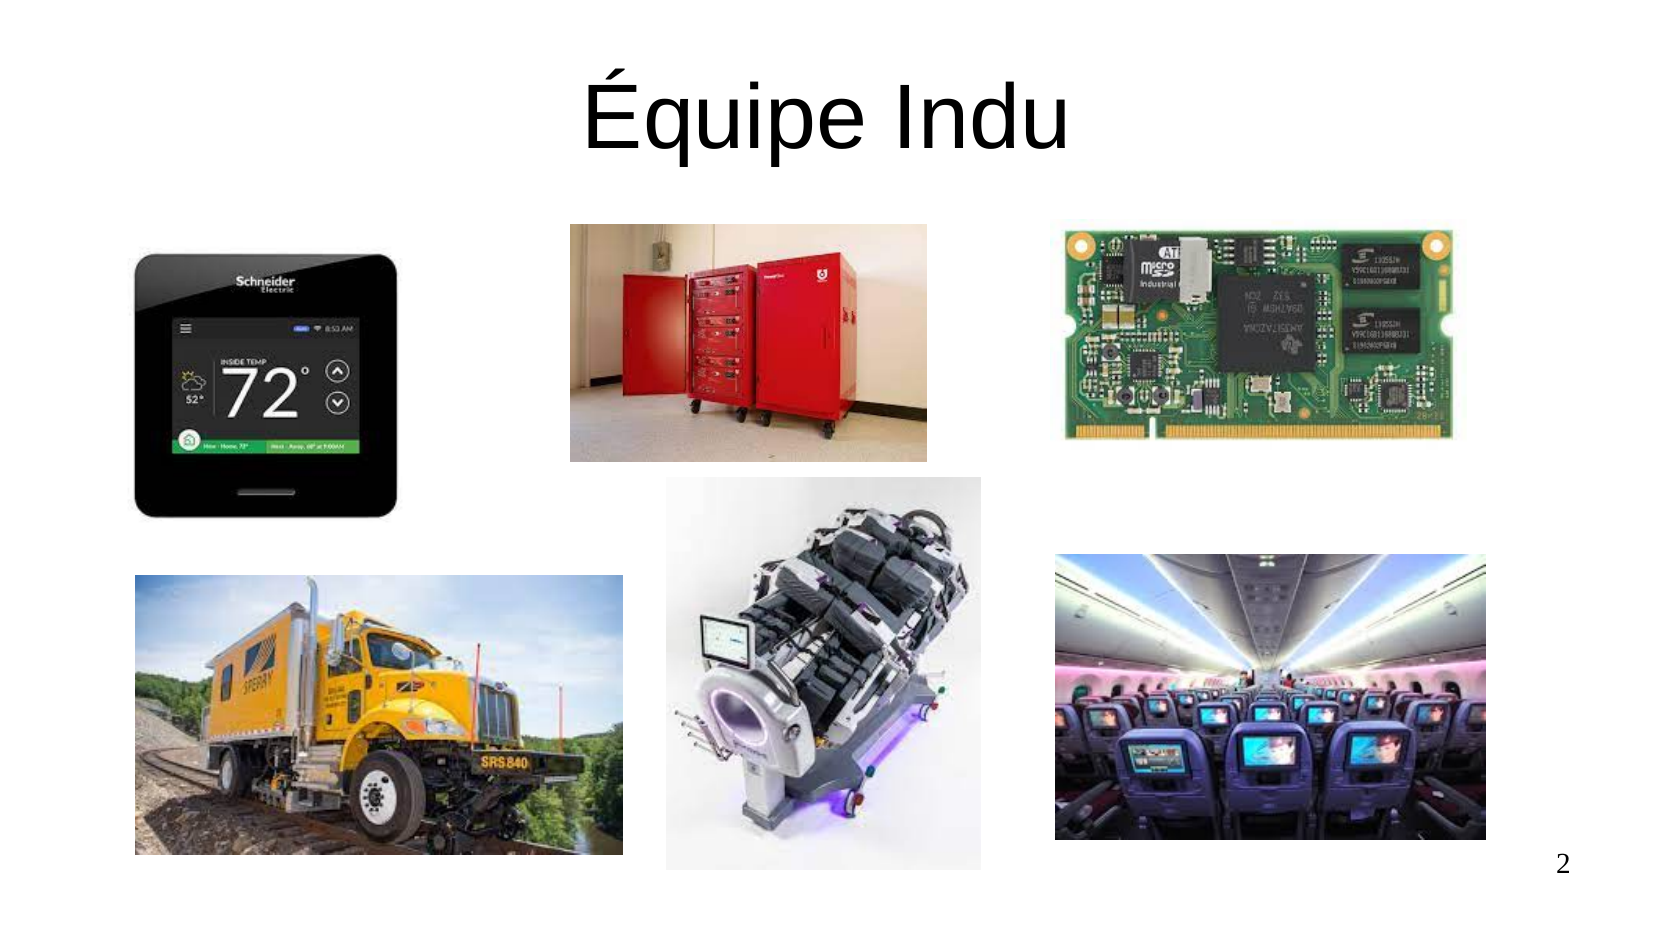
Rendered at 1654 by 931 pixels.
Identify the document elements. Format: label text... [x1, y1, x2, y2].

picture [105, 224, 427, 547]
title Équipe Indu [82, 38, 1571, 195]
picture [570, 224, 927, 462]
picture [1050, 219, 1467, 451]
picture [135, 575, 623, 856]
picture [1055, 554, 1486, 841]
picture [666, 477, 981, 870]
